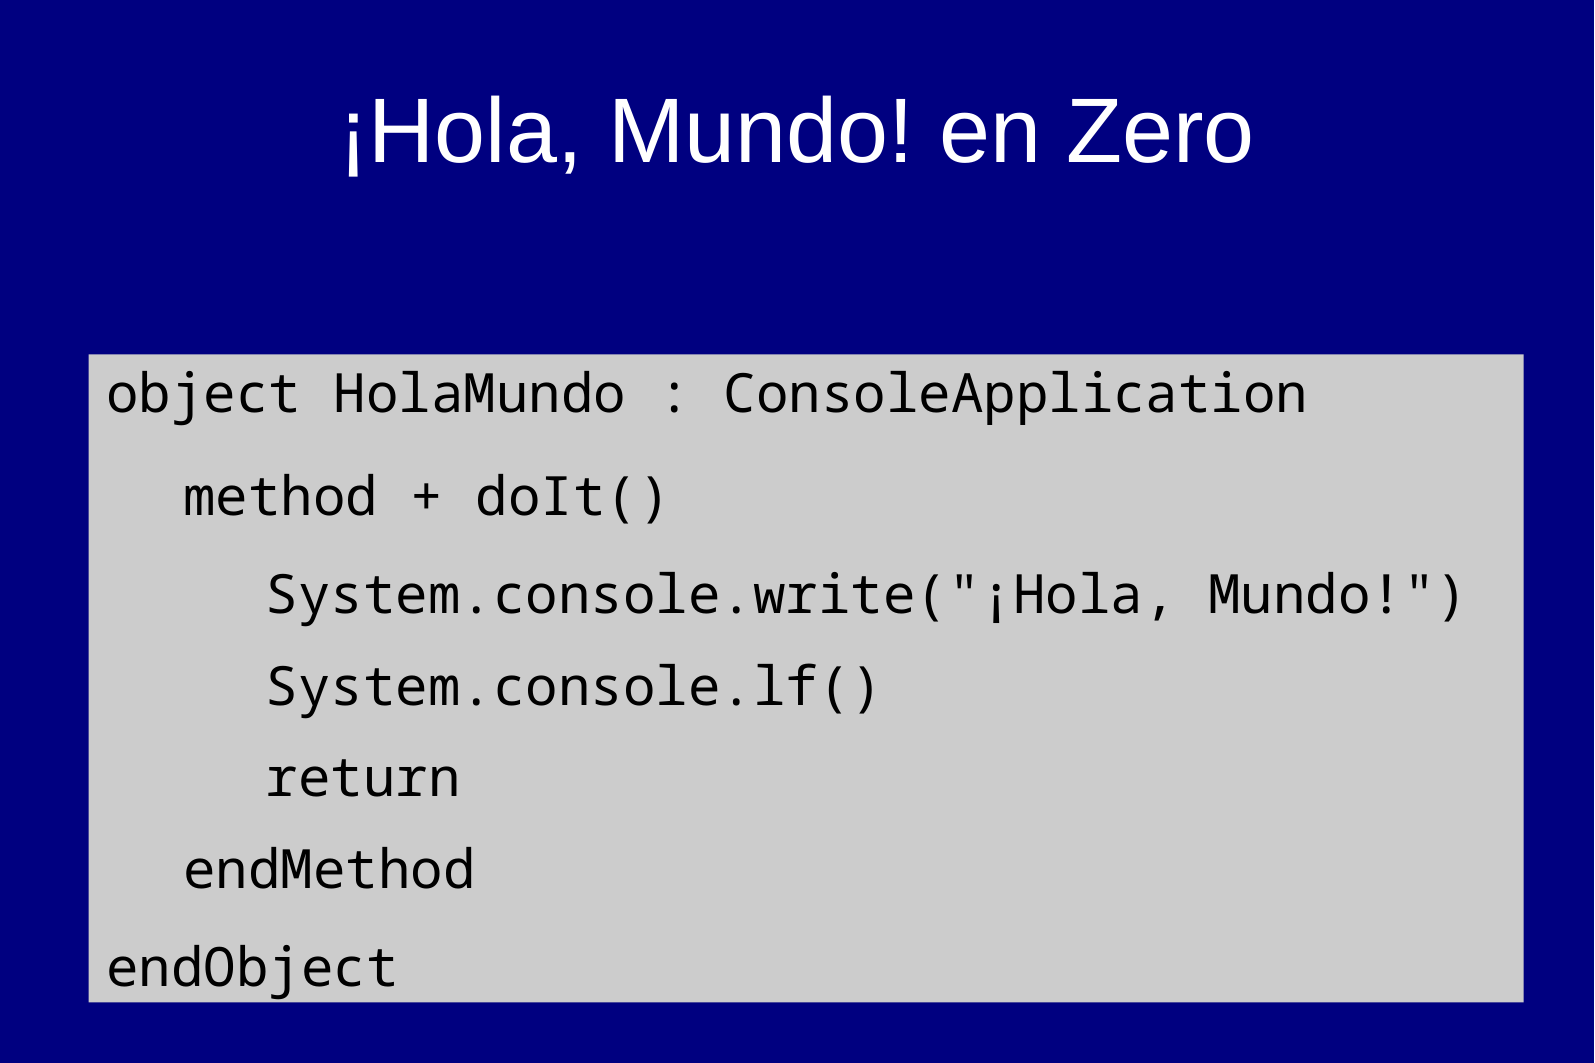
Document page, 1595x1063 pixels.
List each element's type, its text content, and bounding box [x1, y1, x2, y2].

title ¡Hola, Mundo! en Zero [79, 42, 1515, 220]
list object HolaMundo : ConsoleApplication method + doIt() System.console.write("¡Hola, Mundo!") System.console.lf() return endMethod endObject [88, 354, 1524, 962]
